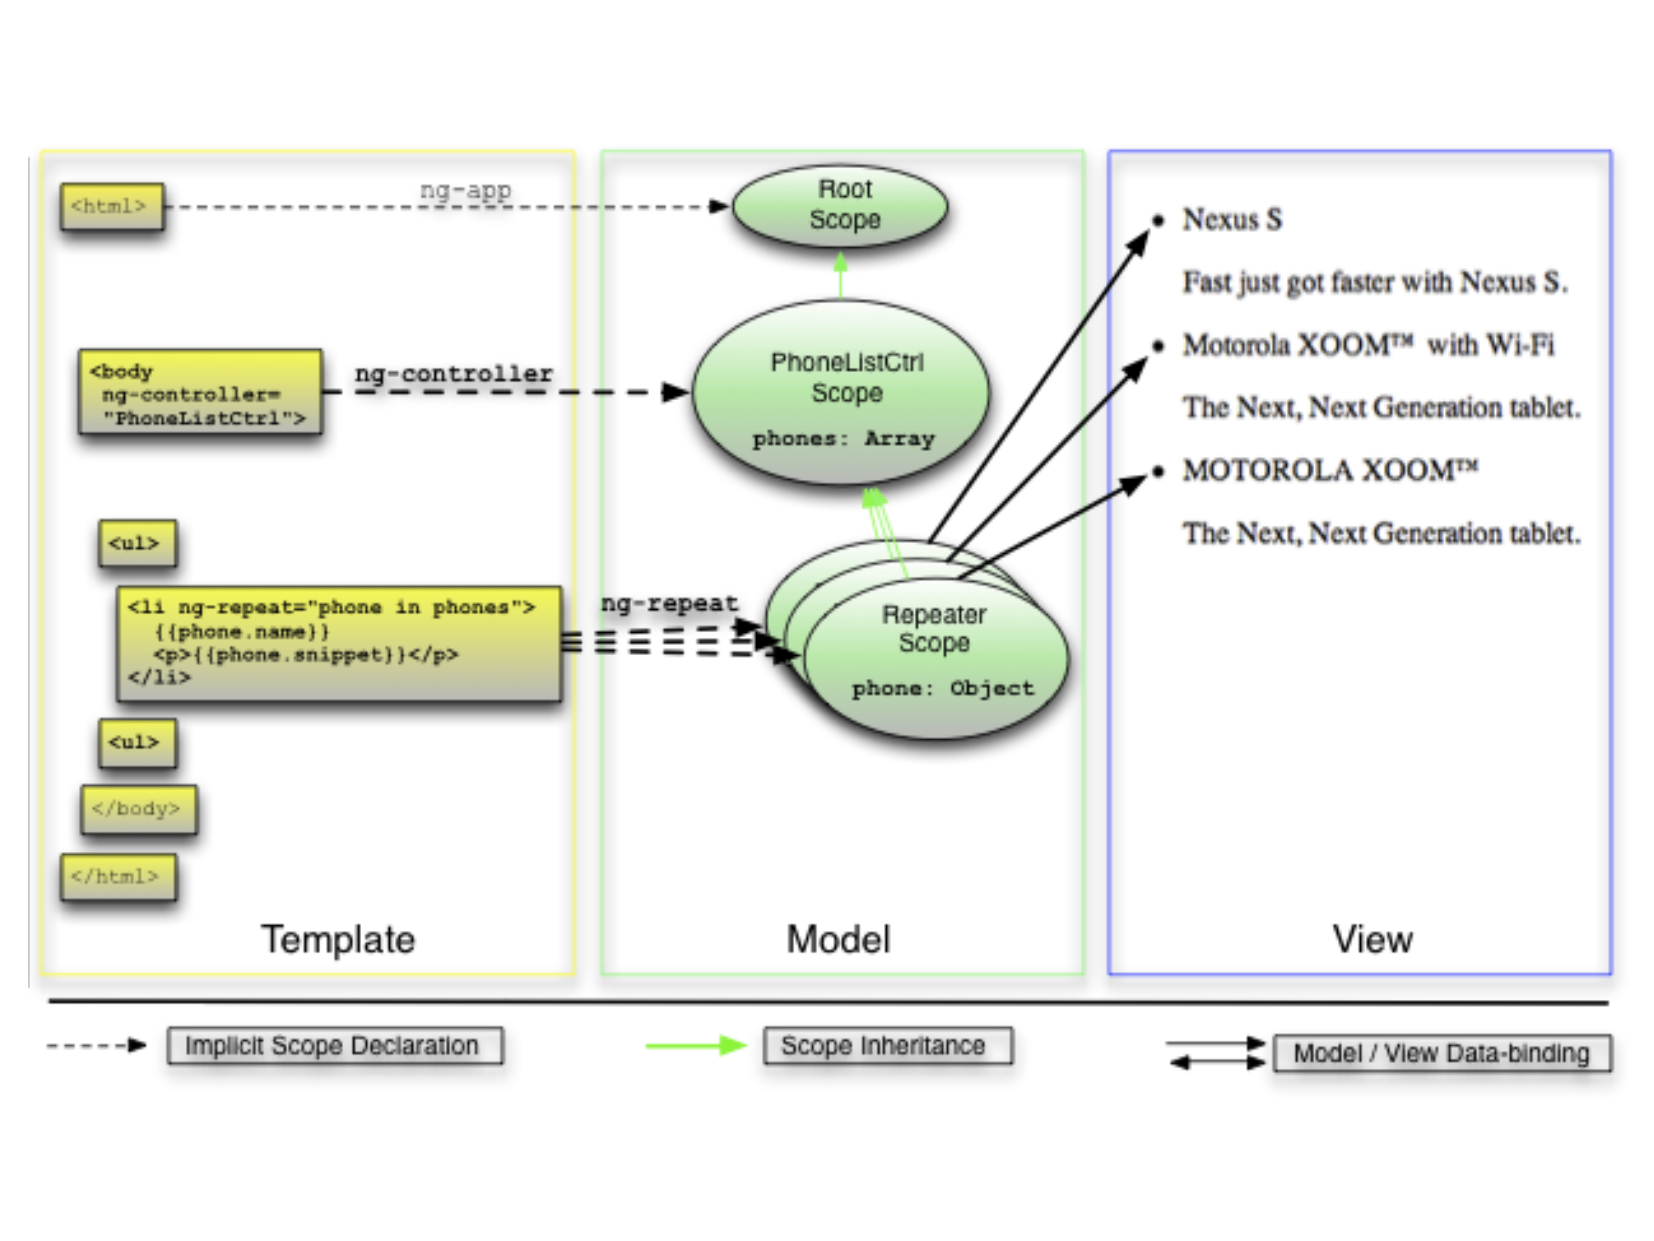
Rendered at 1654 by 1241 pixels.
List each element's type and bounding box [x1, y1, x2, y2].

picture [0, 117, 1653, 1124]
